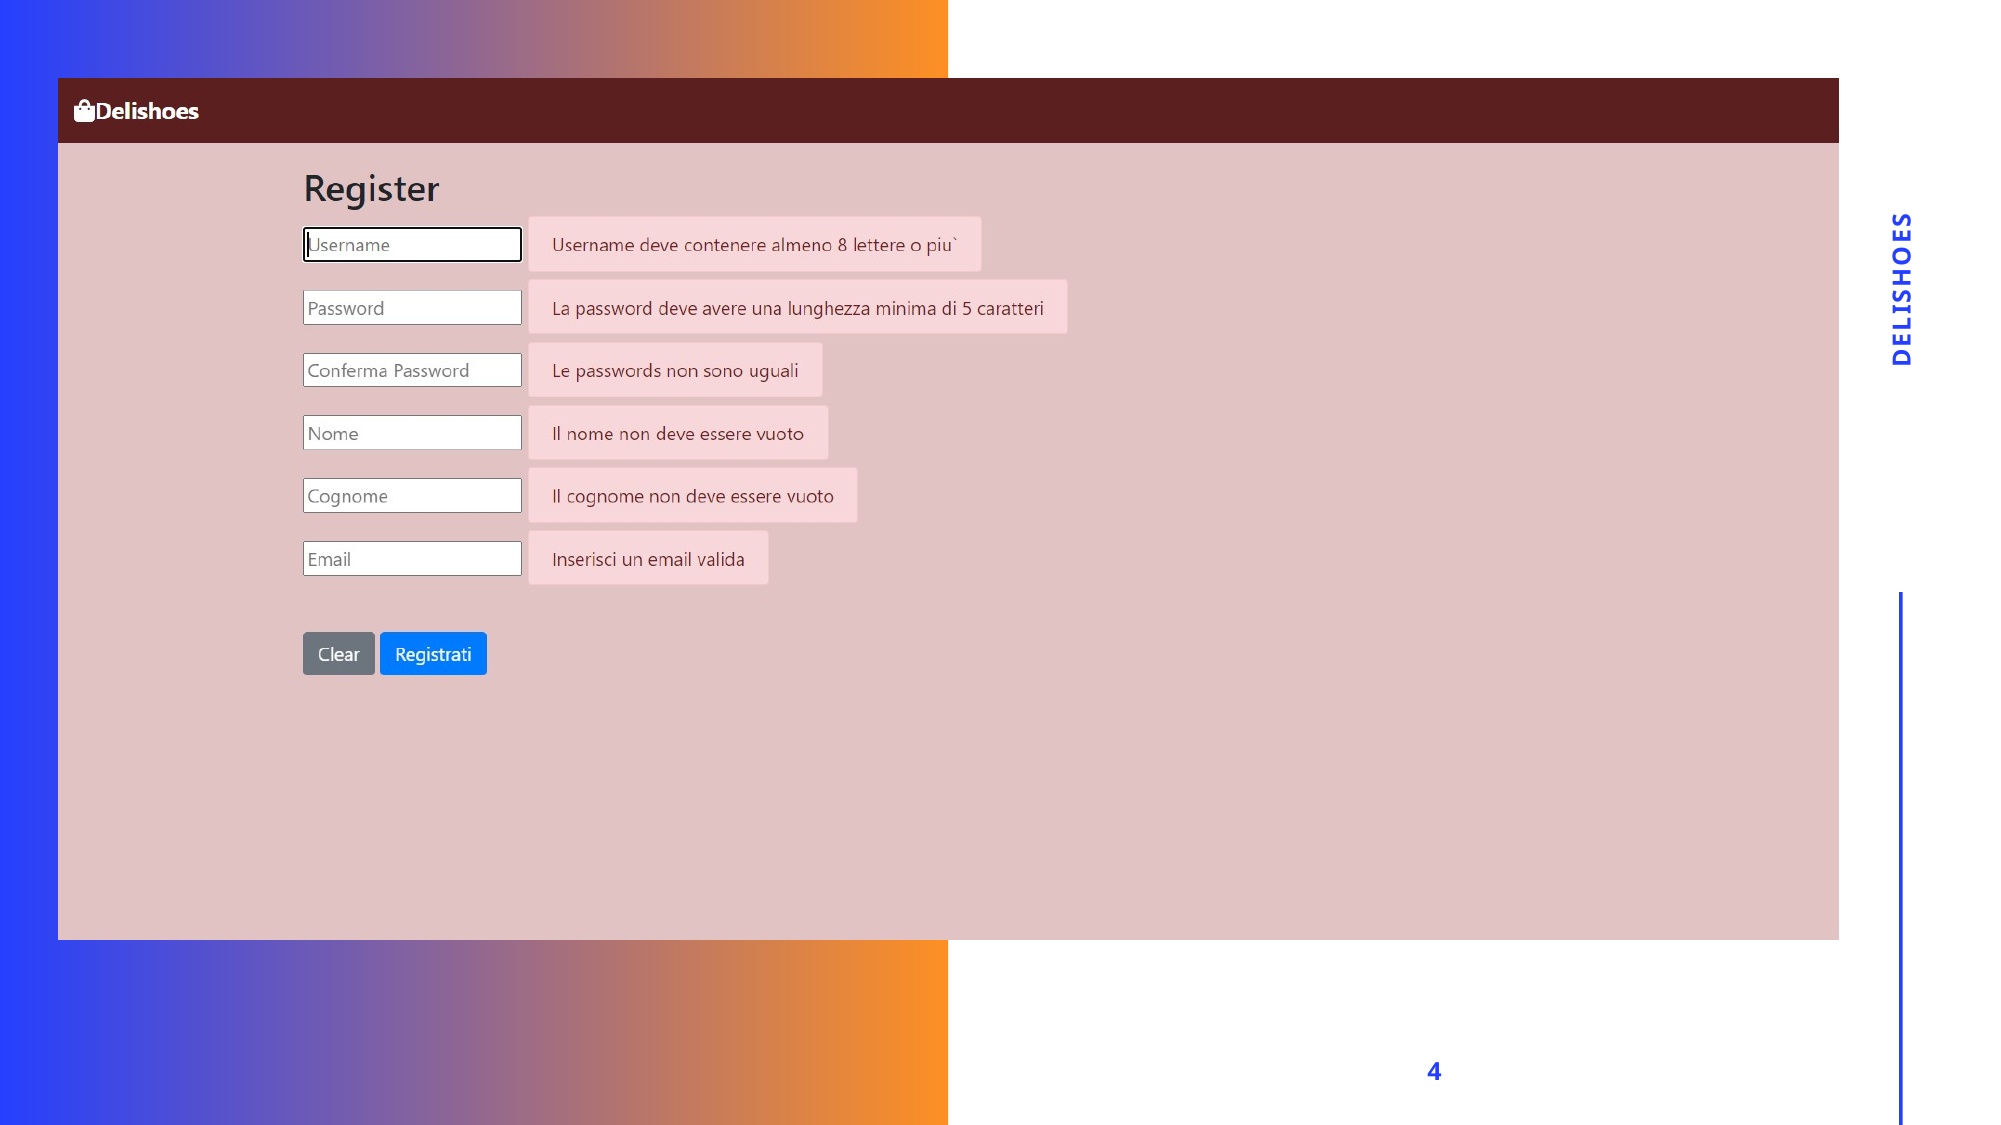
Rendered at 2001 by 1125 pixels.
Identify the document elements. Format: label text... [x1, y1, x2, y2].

text_box ‹N› [1412, 1042, 1863, 1103]
text_box delishoes [1870, 0, 1931, 582]
picture [58, 78, 1839, 940]
